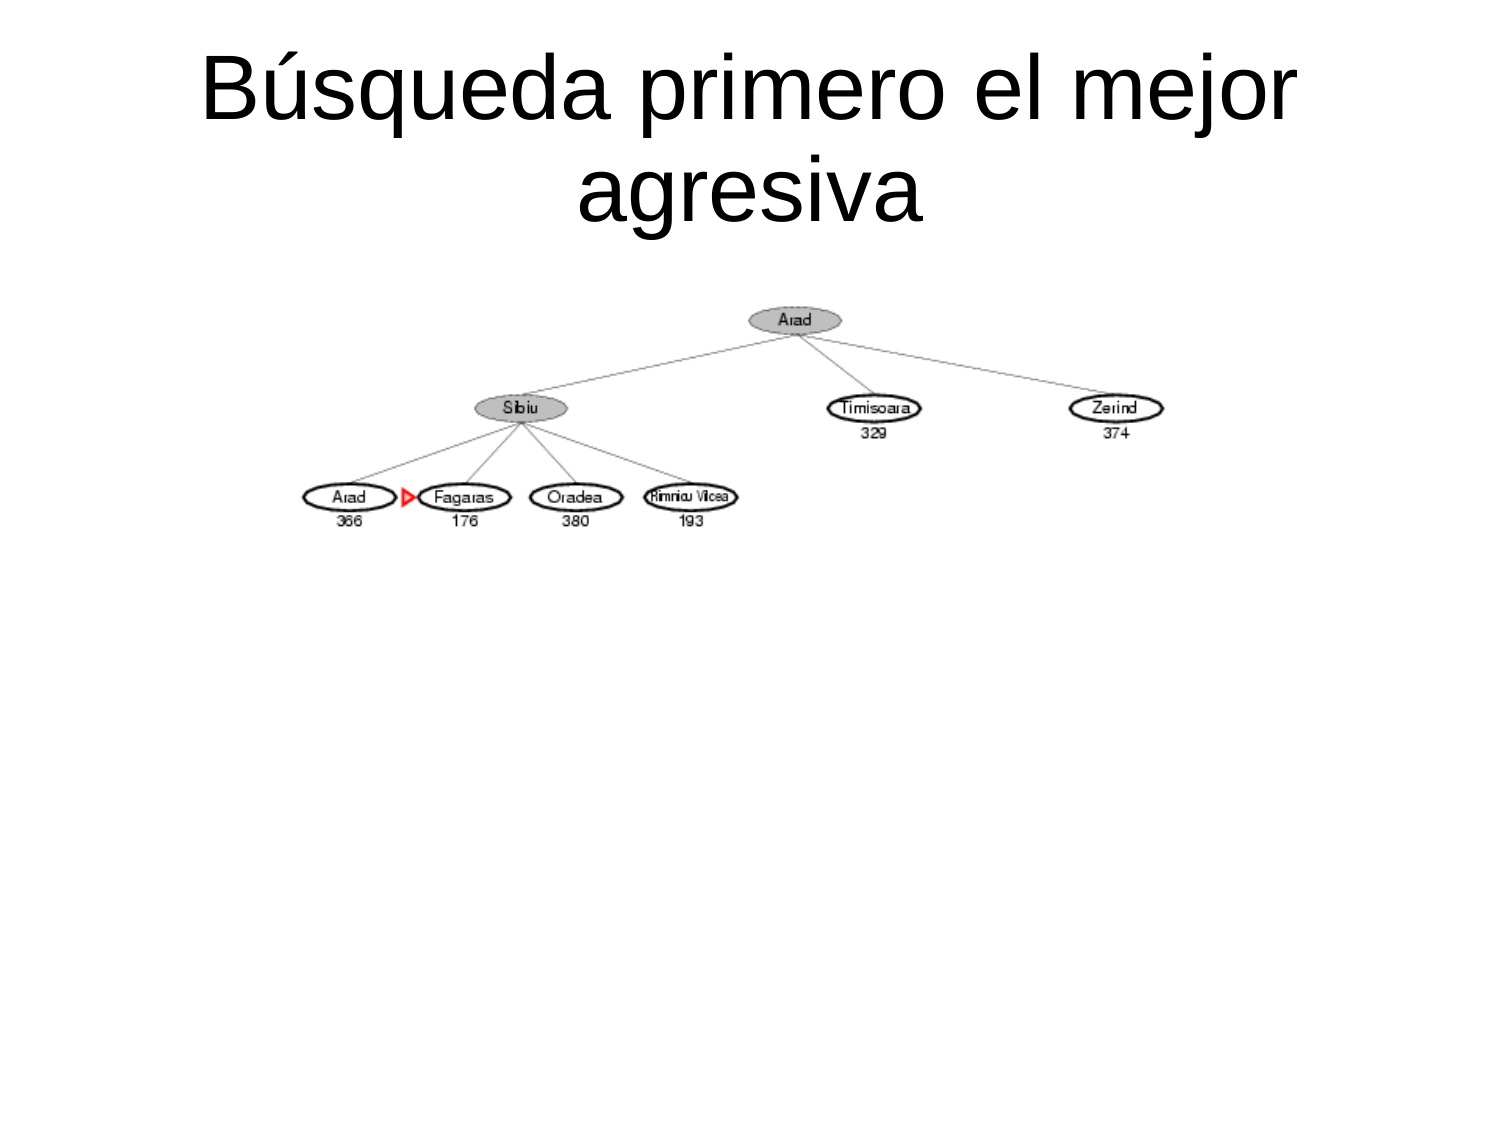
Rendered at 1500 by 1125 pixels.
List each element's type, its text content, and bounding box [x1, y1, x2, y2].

title Búsqueda primero el mejor agresiva [75, 24, 1426, 254]
picture [287, 299, 1185, 627]
